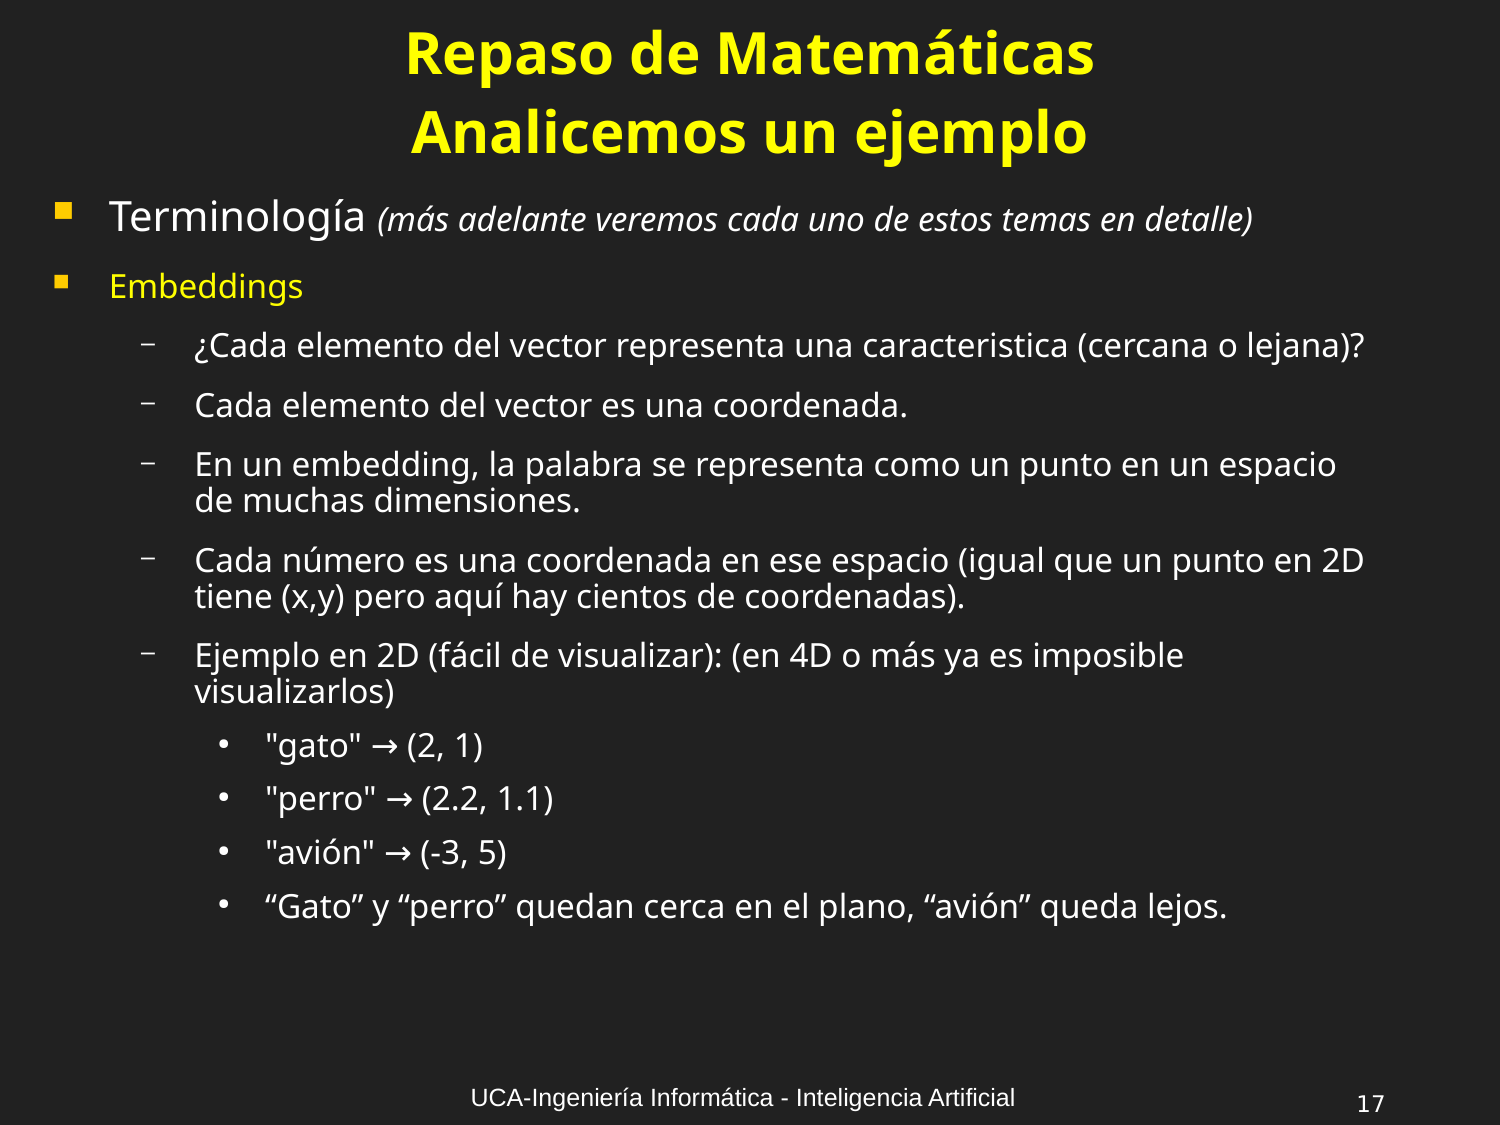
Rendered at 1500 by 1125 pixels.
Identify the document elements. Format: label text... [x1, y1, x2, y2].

title Repaso de Matemáticas Analicemos un ejemplo [75, 33, 1426, 150]
list Terminología (más adelante veremos cada uno de estos temas en detalle) Embeddings ¿Cada elemento del vector representa una caracteristica (cercana o lejana)? Cada elemento del vector es una coordenada. En un embedding, la palabra se representa como un punto en un espacio de muchas dimensiones. Cada número es una coordenada en ese espacio (igual que un punto en 2D tiene (x,y) pero aquí hay cientos de coordenadas). Ejemplo en 2D (fácil de visualizar): (en 4D o más ya es imposible visualizarlos) "gato" → (2, 1) "perro" → (2.2, 1.1) "avión" → (-3, 5) “Gato” y “perro” quedan cerca en el plano, “avión” queda lejos. [37, 187, 1388, 901]
